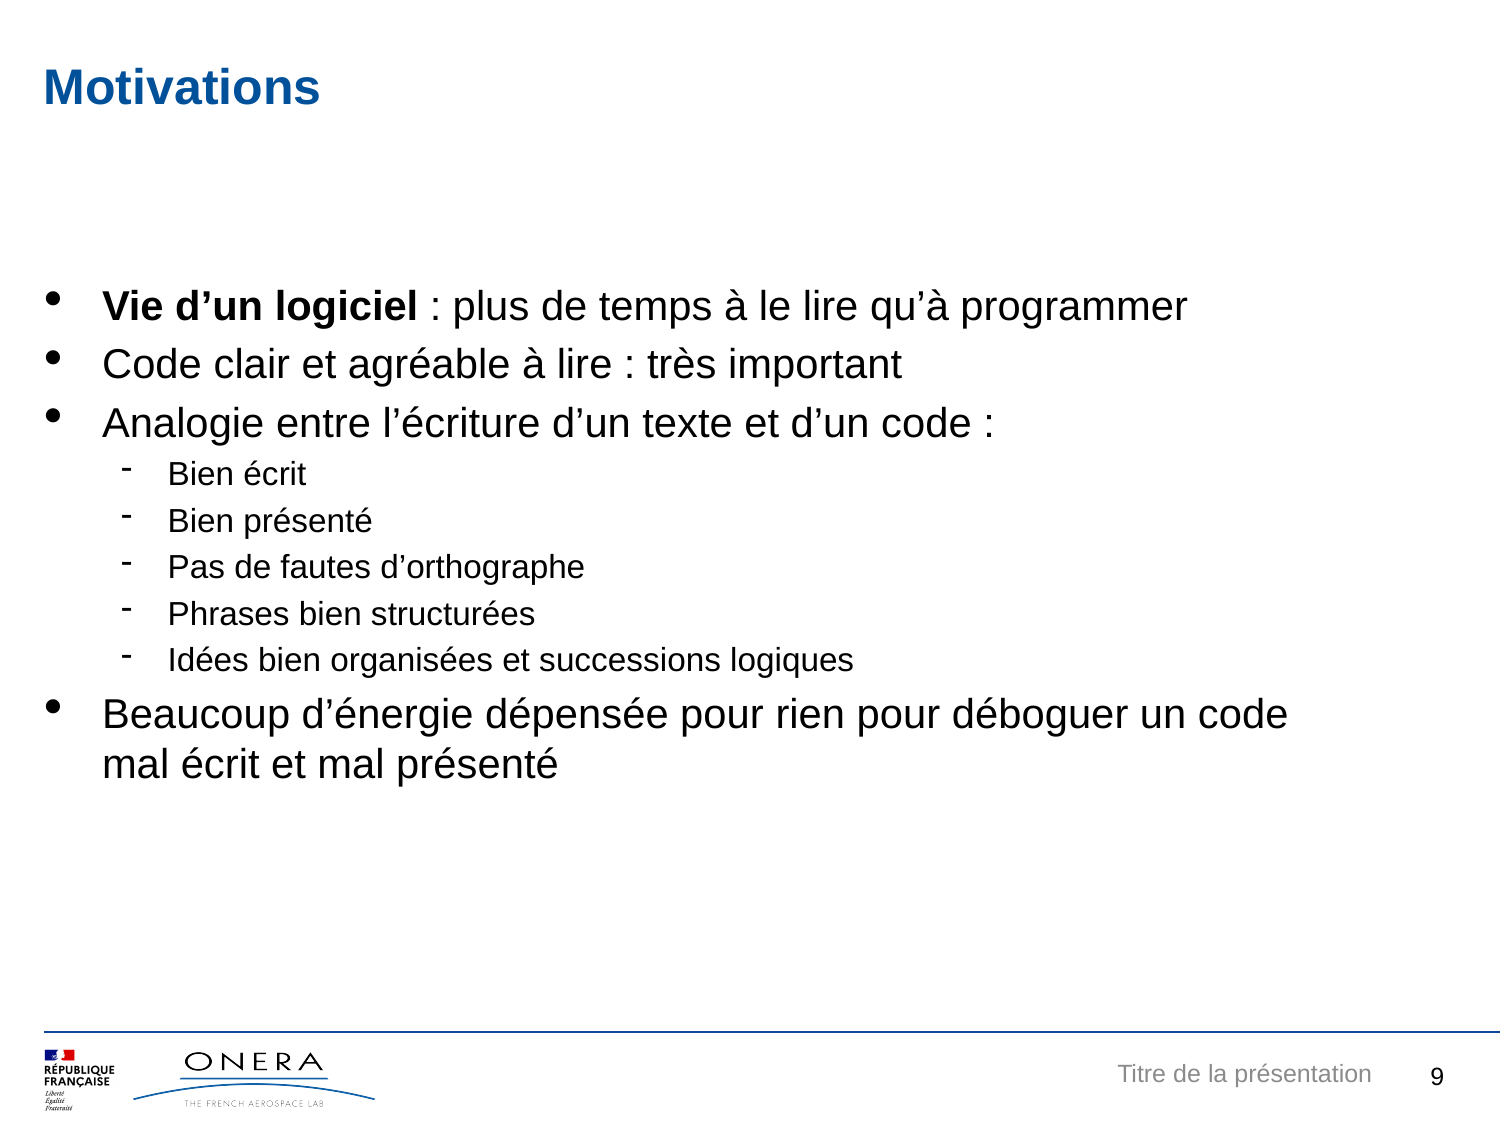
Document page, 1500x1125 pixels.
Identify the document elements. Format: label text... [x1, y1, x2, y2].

text_box Vie d’un logiciel : plus de temps à le lire qu’à programmer Code clair et agréable à lire : très important Analogie entre l’écriture d’un texte et d’un code : Bien écrit Bien présenté Pas de fautes d’orthographe Phrases bien structurées Idées bien organisées et successions logiques Beaucoup d’énergie dépensée pour rien pour déboguer un code mal écrit et mal présenté [45, 278, 1321, 954]
picture [34, 1039, 125, 1121]
text_box Titre de la présentation [466, 1042, 1388, 1103]
text_box Motivations [43, 0, 1486, 169]
picture [133, 1052, 375, 1107]
text_box <numéro> [1374, 1025, 1500, 1125]
